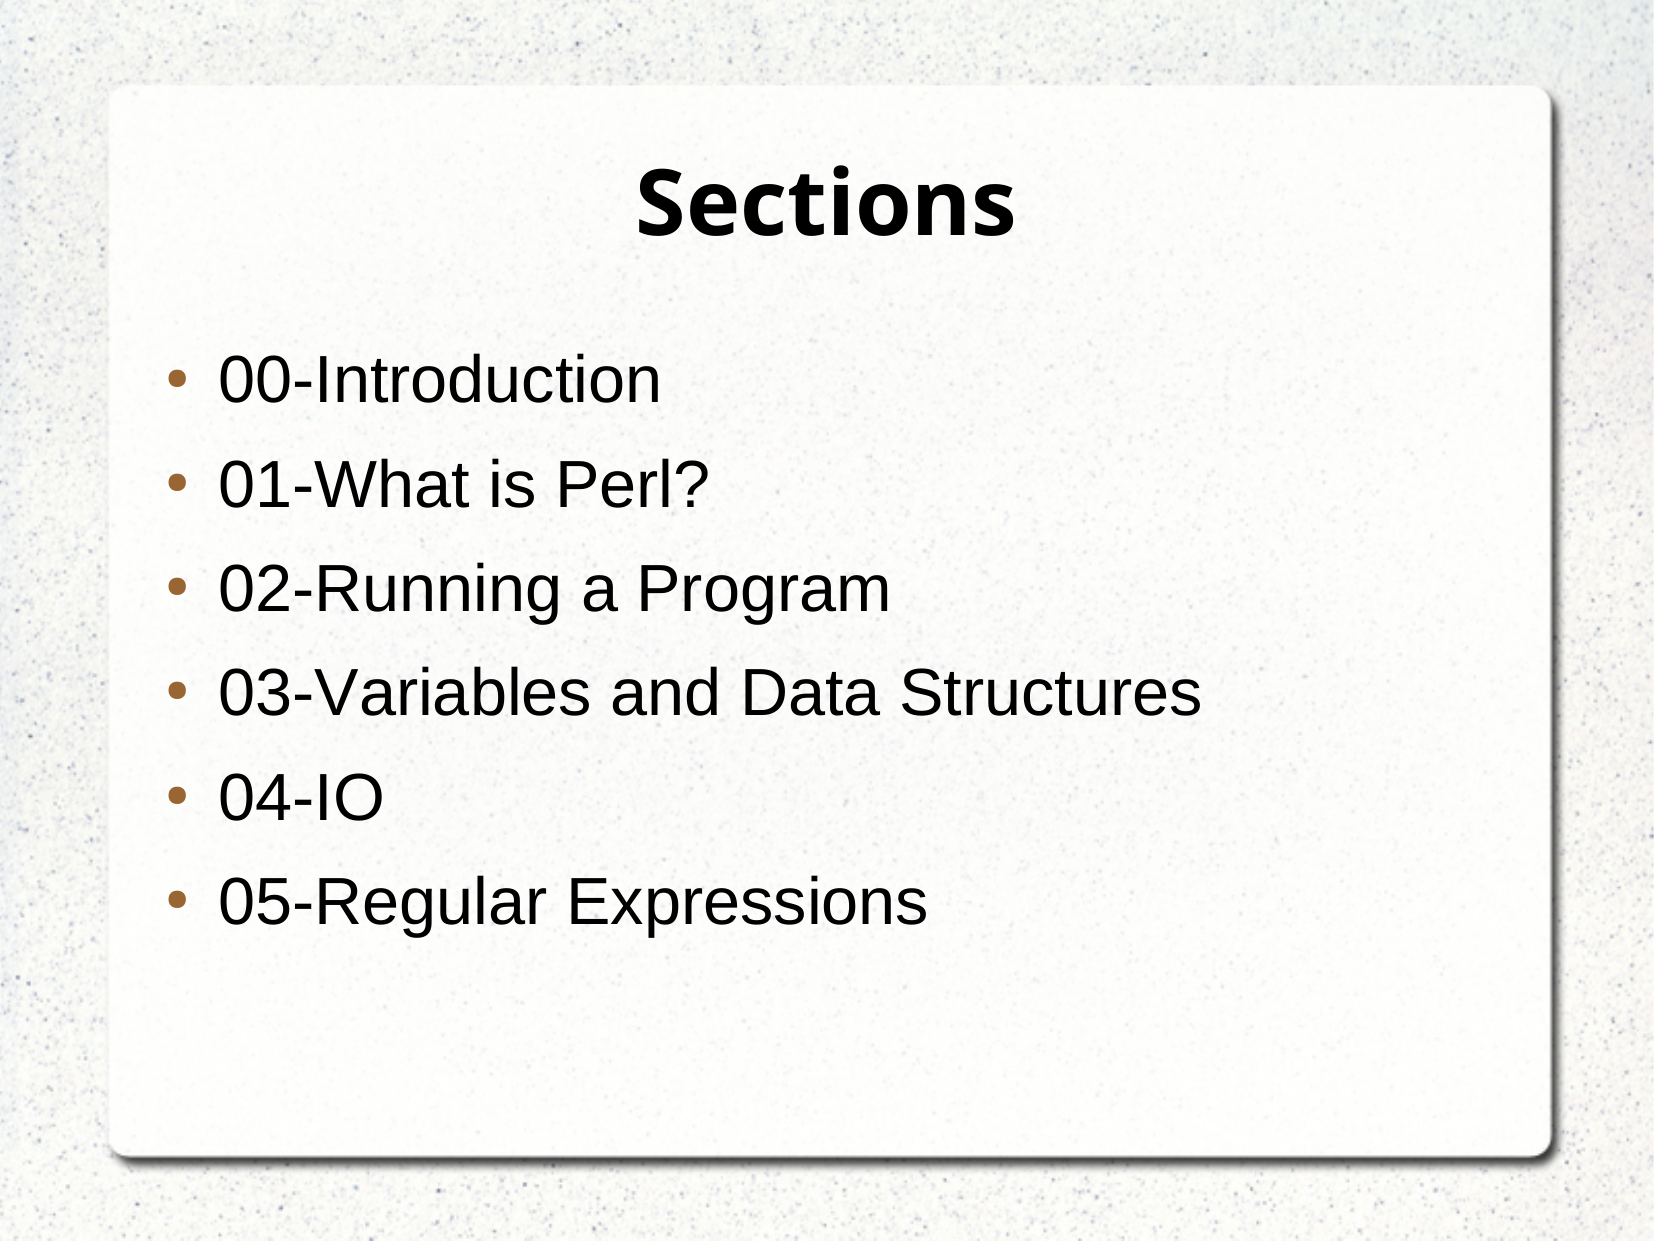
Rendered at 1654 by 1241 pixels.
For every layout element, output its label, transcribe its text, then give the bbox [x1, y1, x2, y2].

picture [0, 0, 1654, 1241]
list 00-Introduction 01-What is Perl? 02-Running a Program 03-Variables and Data Structures 04-IO 05-Regular Expressions [147, 342, 1506, 978]
title Sections [118, 96, 1536, 304]
